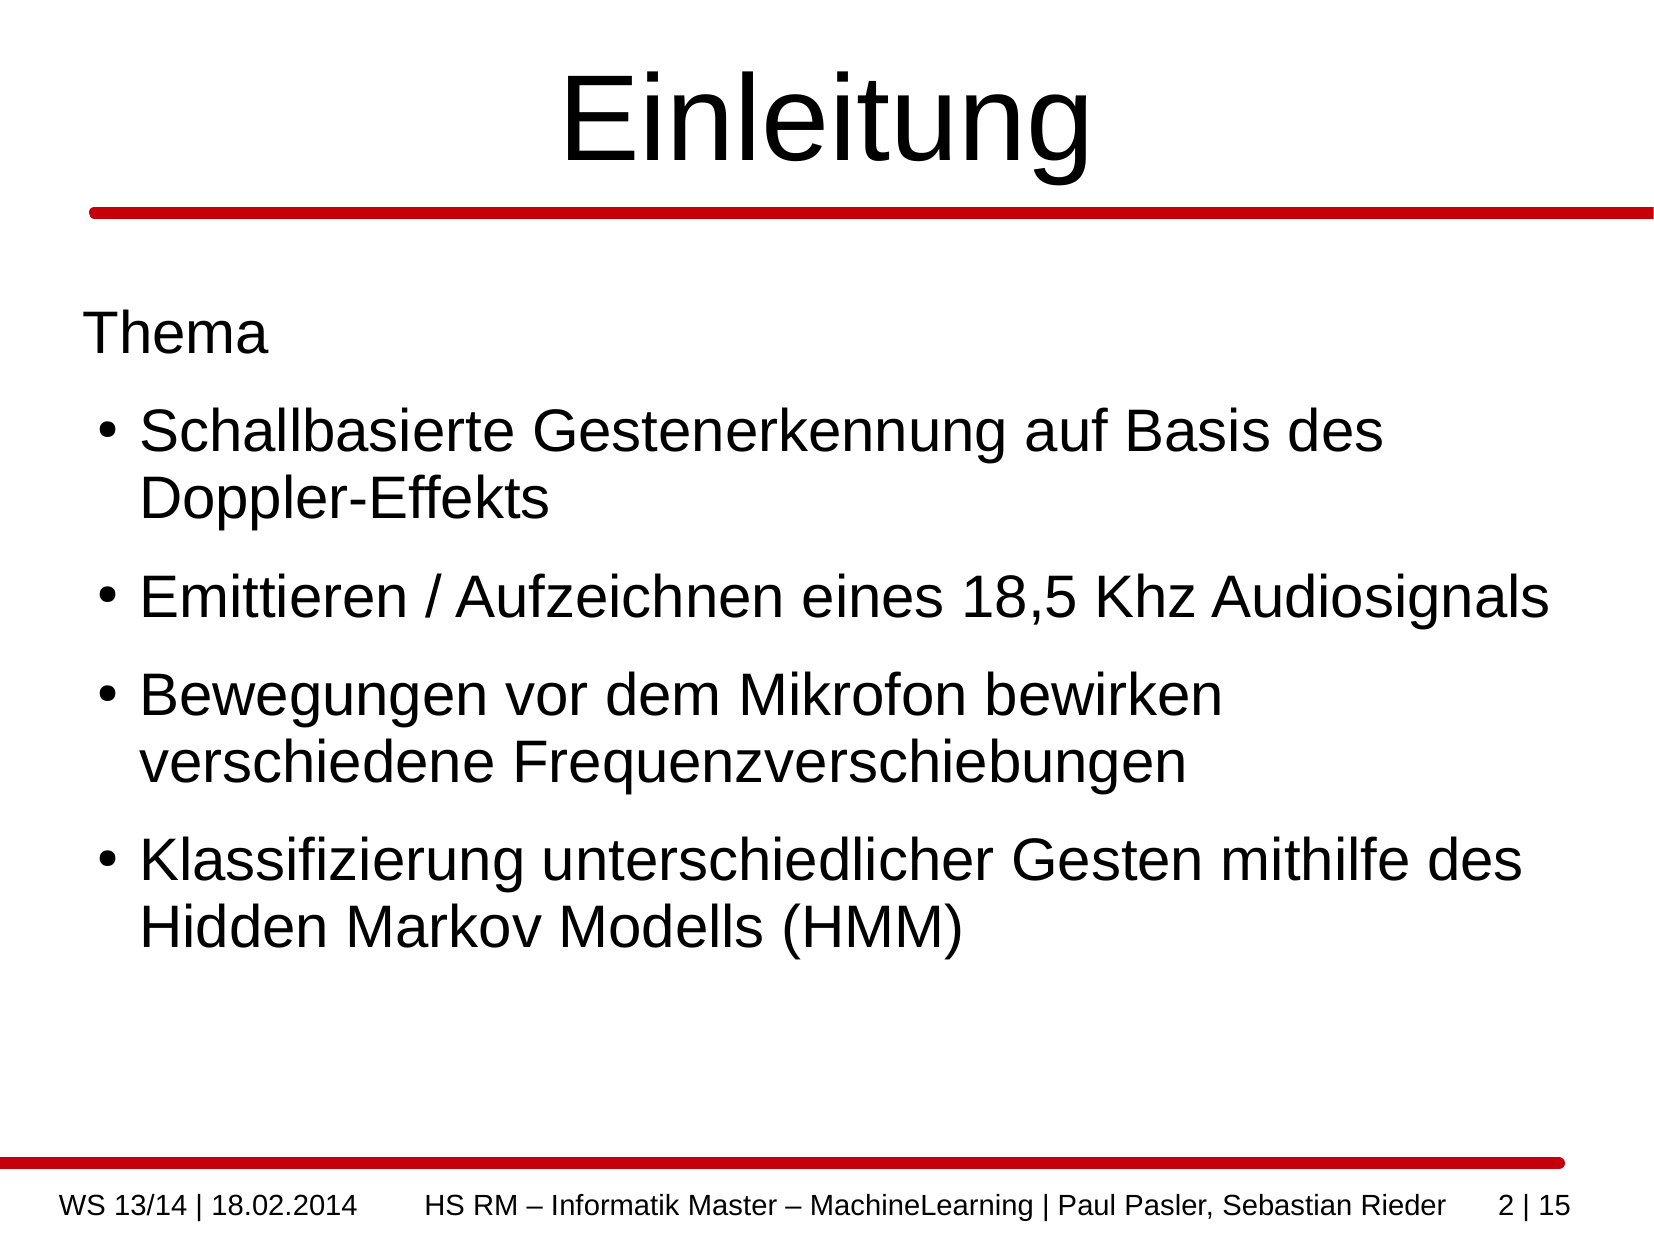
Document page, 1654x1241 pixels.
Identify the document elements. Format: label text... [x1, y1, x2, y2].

title Einleitung [82, 47, 1571, 189]
list Thema Schallbasierte Gestenerkennung auf Basis des Doppler-Effekts Emittieren / Aufzeichnen eines 18,5 Khz Audiosignals Bewegungen vor dem Mikrofon bewirken verschiedene Frequenzverschiebungen Klassifizierung unterschiedlicher Gesten mithilfe des Hidden Markov Modells (HMM) [82, 299, 1571, 1019]
